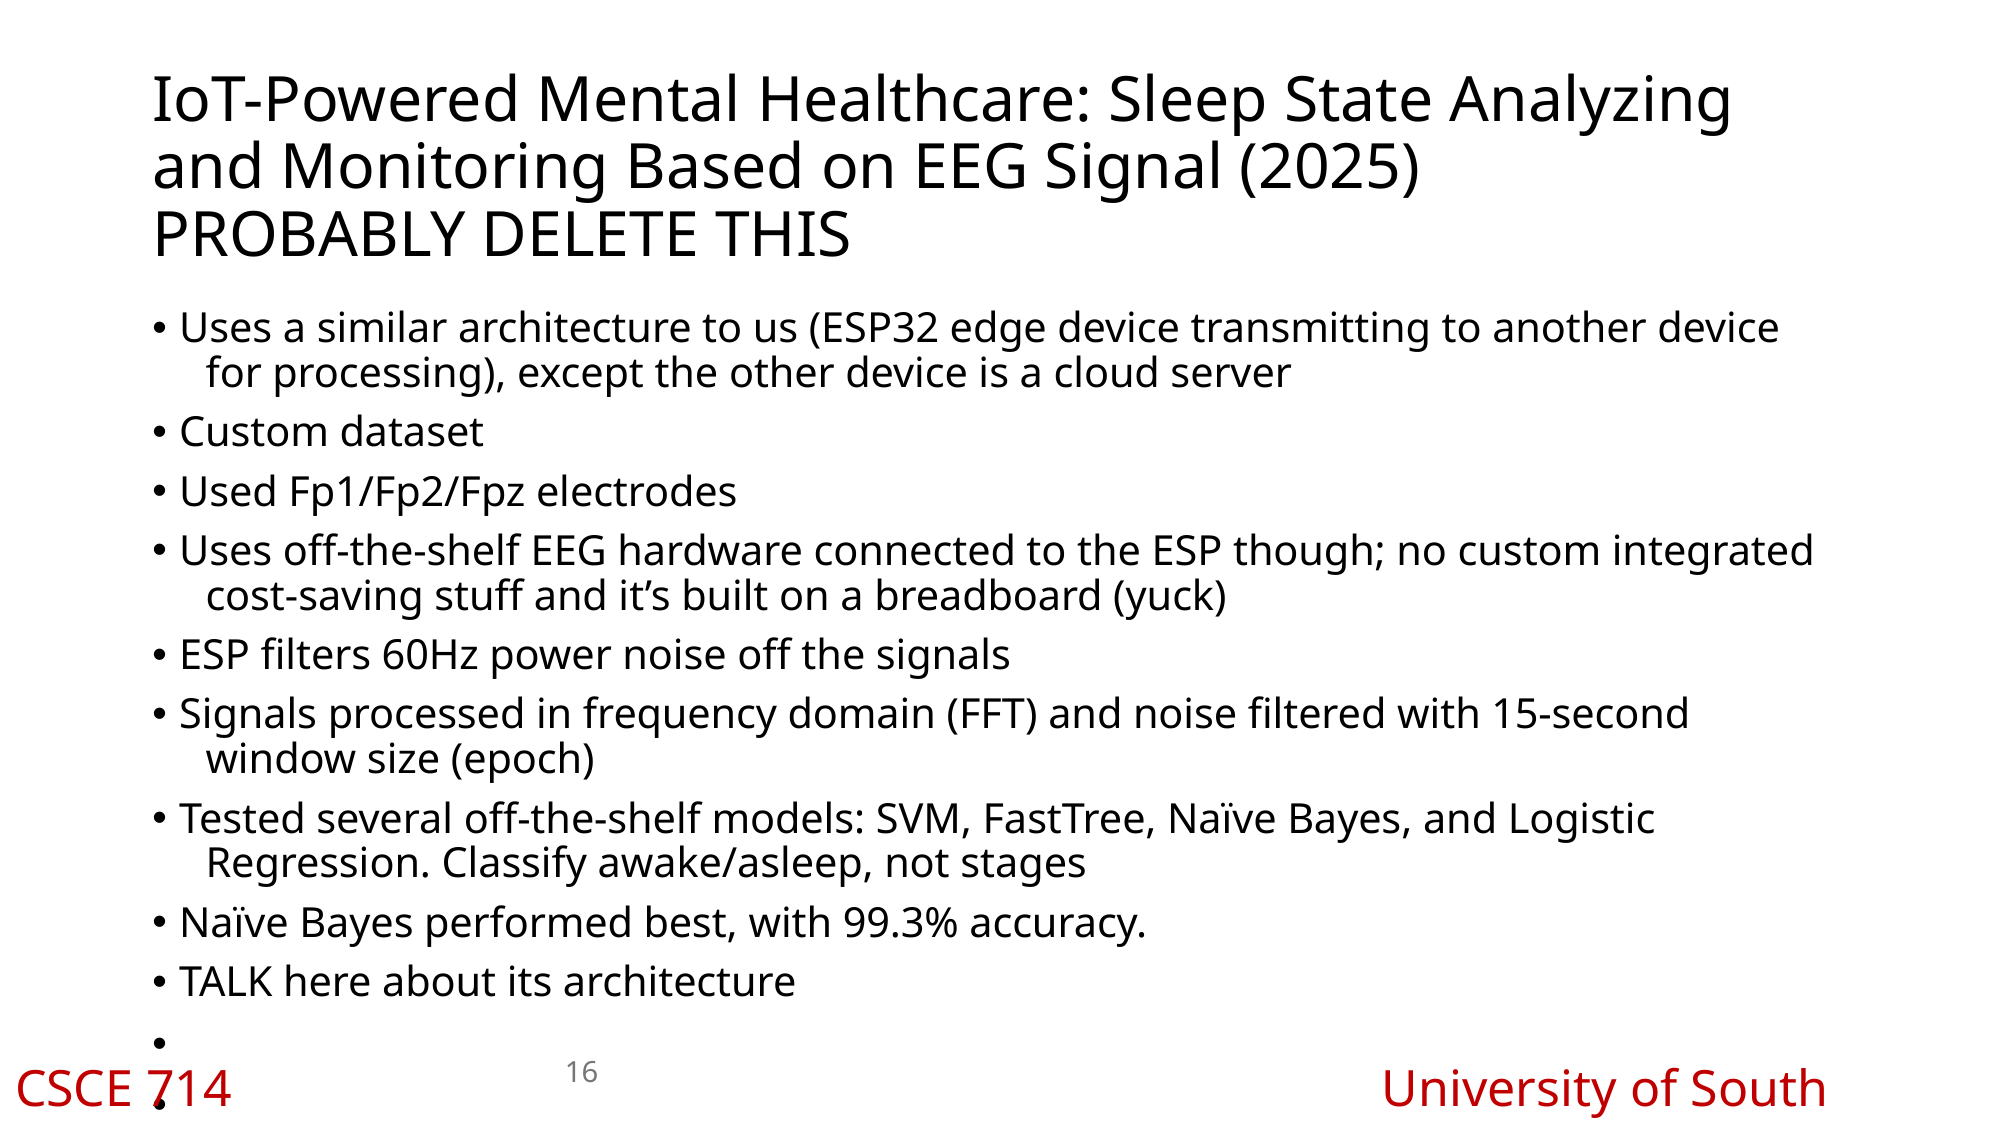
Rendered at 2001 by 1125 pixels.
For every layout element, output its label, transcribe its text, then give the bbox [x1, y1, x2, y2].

text_box CSCE 714 [0, 1049, 249, 1125]
list Uses a similar architecture to us (ESP32 edge device transmitting to another device for processing), except the other device is a cloud server Custom dataset Used Fp1/Fp2/Fpz electrodes Uses off-the-shelf EEG hardware connected to the ESP though; no custom integrated cost-saving stuff and it’s built on a breadboard (yuck) ESP filters 60Hz power noise off the signals Signals processed in frequency domain (FFT) and noise filtered with 15-second window size (epoch) Tested several off-the-shelf models: SVM, FastTree, Naïve Bayes, and Logistic Regression. Classify awake/asleep, not stages Naïve Bayes performed best, with 99.3% accuracy. TALK here about its architecture [137, 299, 1863, 1014]
title IoT-Powered Mental Healthcare: Sleep State Analyzing and Monitoring Based on EEG Signal (2025) PROBABLY DELETE THIS [137, 59, 1863, 278]
text_box University of South Carolina [1366, 1049, 2000, 1125]
slide_number 16 [549, 1042, 1000, 1103]
